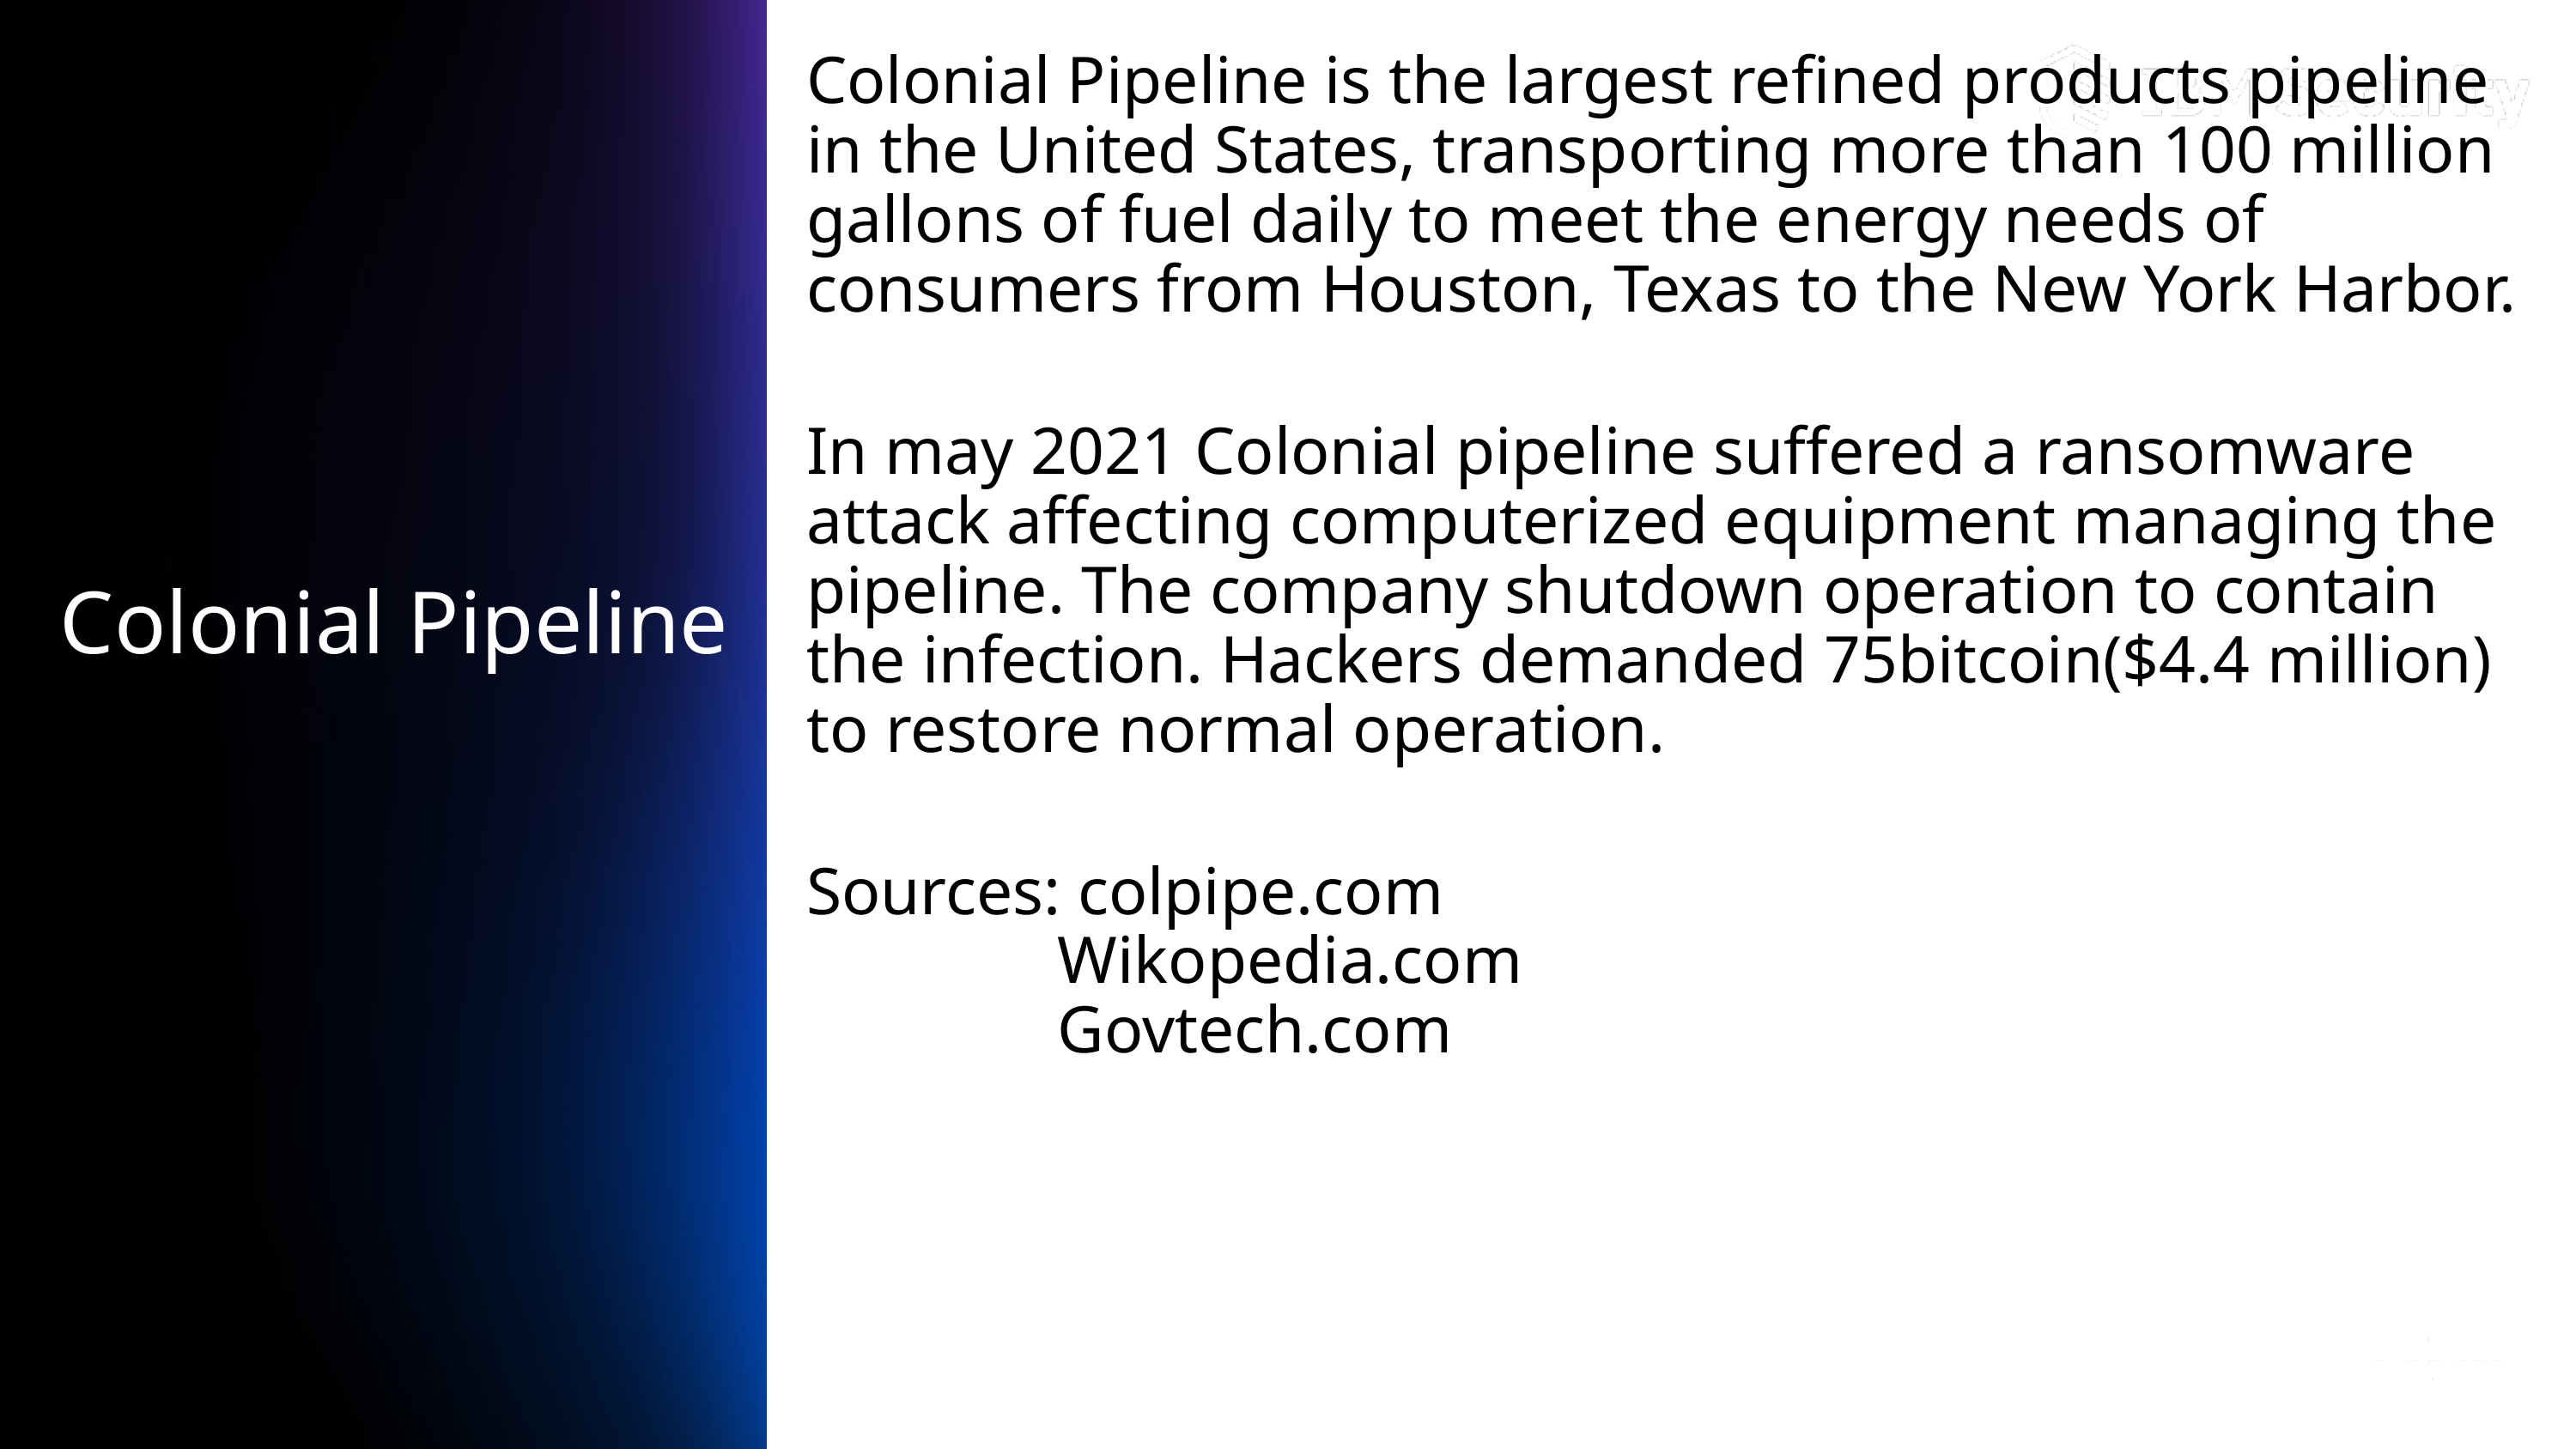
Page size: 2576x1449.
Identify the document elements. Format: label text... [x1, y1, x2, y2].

picture [0, 0, 767, 1449]
picture [1994, 0, 2576, 185]
text_box Colonial Pipeline is the largest refined products pipeline in the United States, transporting more than 100 million gallons of fuel daily to meet the energy needs of consumers from Houston, Texas to the New York Harbor. In may 2021 Colonial pipeline suffered a ransomware attack affecting computerized equipment managing the pipeline. The company shutdown operation to contain the infection. Hackers demanded 75bitcoin($4.4 million) to restore normal operation. Sources: colpipe.com Wikopedia.com Govtech.com [806, 47, 2529, 1401]
text_box Colonial Pipeline [47, 561, 781, 678]
